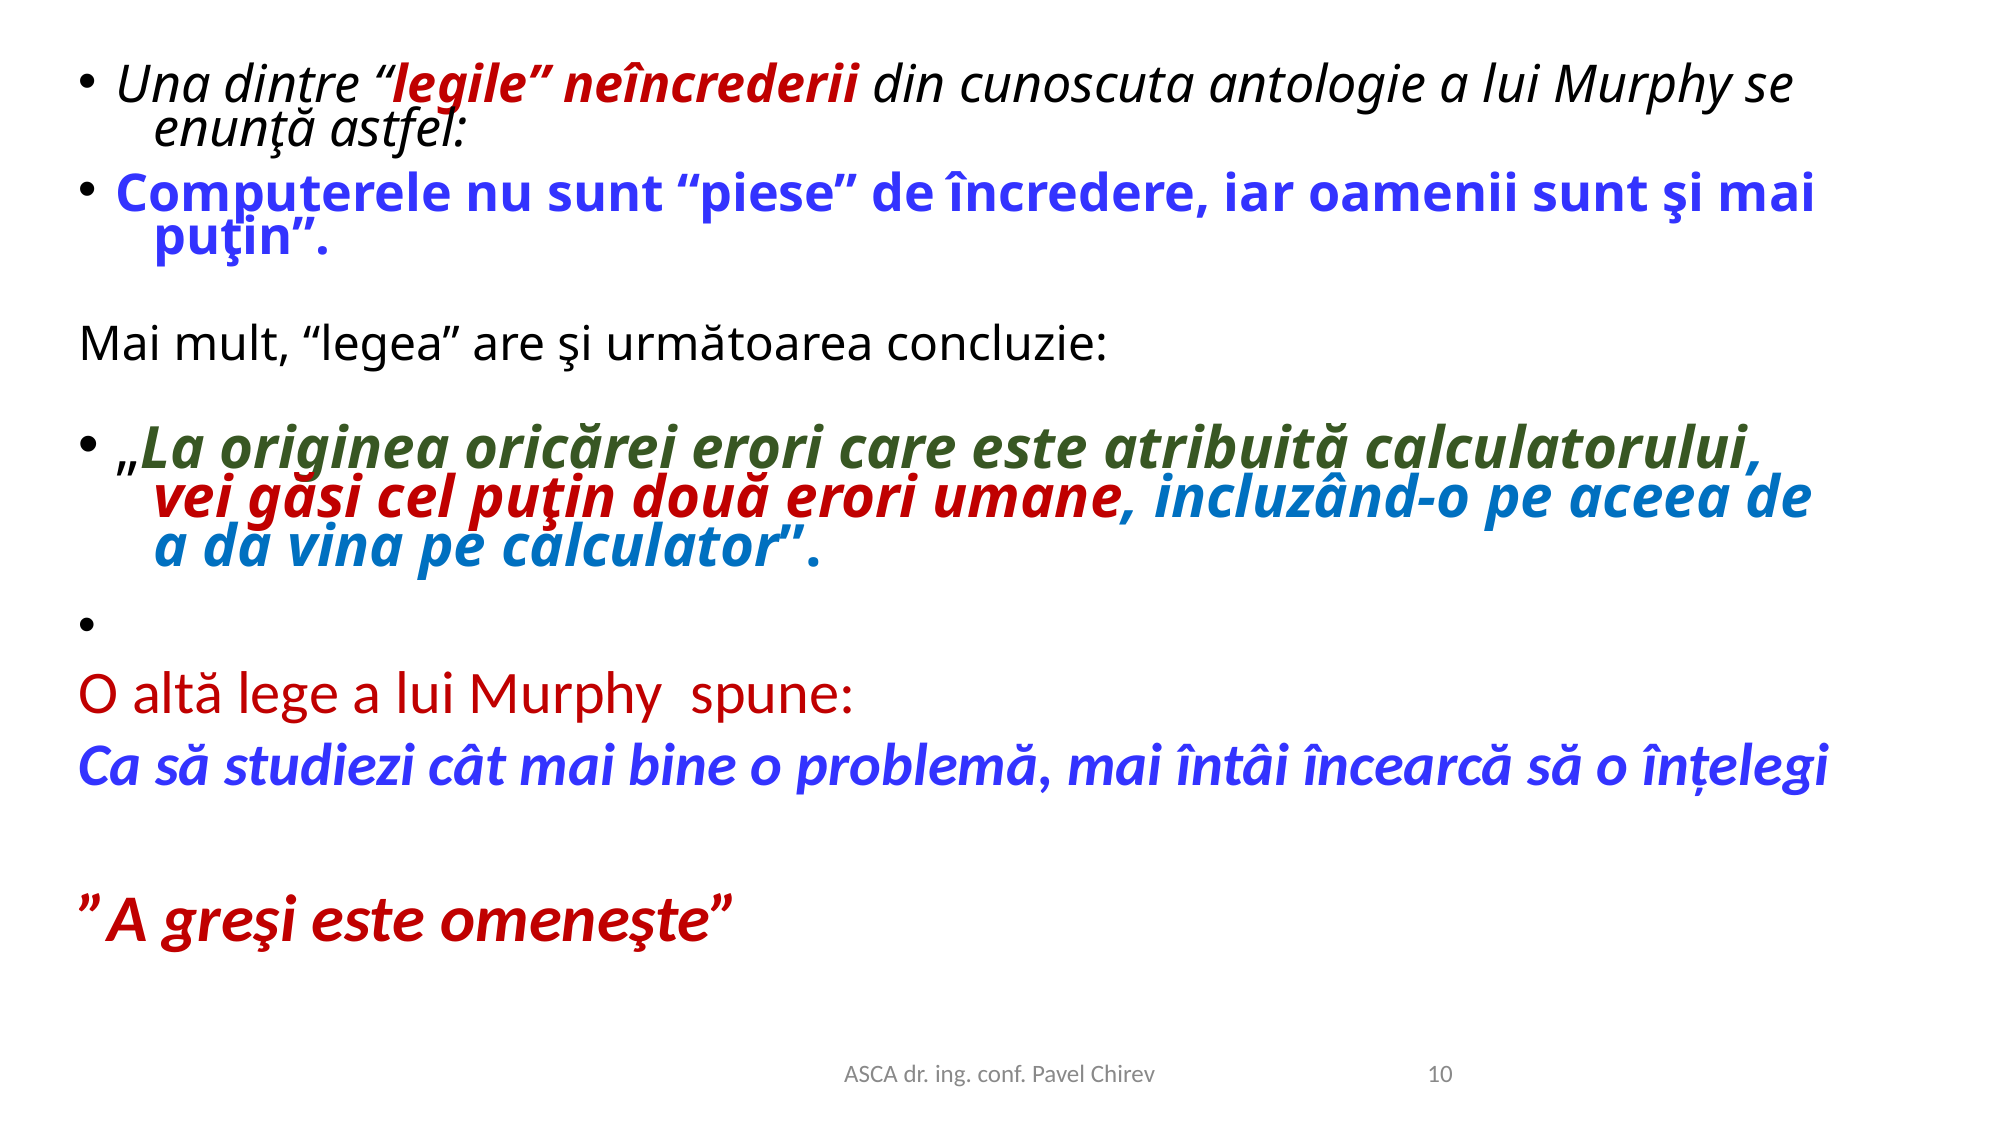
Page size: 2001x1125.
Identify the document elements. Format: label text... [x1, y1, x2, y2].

list Una dintre “legile” neîncrederii din cunoscuta antologie a lui Murphy se enunţă astfel: Computerele nu sunt “piese” de încredere, iar oamenii sunt şi mai puţin”. Mai mult, “legea” are şi următoarea concluzie: „La originea oricărei erori care este atribuită calculatorului, vei găsi cel puţin două erori umane, incluzând-o pe aceea de a da vina pe calculator”. O altă lege a lui Murphy spune: Ca să studiezi cât mai bine o problemă, mai întâi încearcă să o înțelegi ”A greşi este omeneşte” [63, 60, 1848, 1032]
text_box ASCA dr. ing. conf. Pavel Chirev [662, 1042, 1338, 1103]
text_box [1412, 1042, 1863, 1103]
